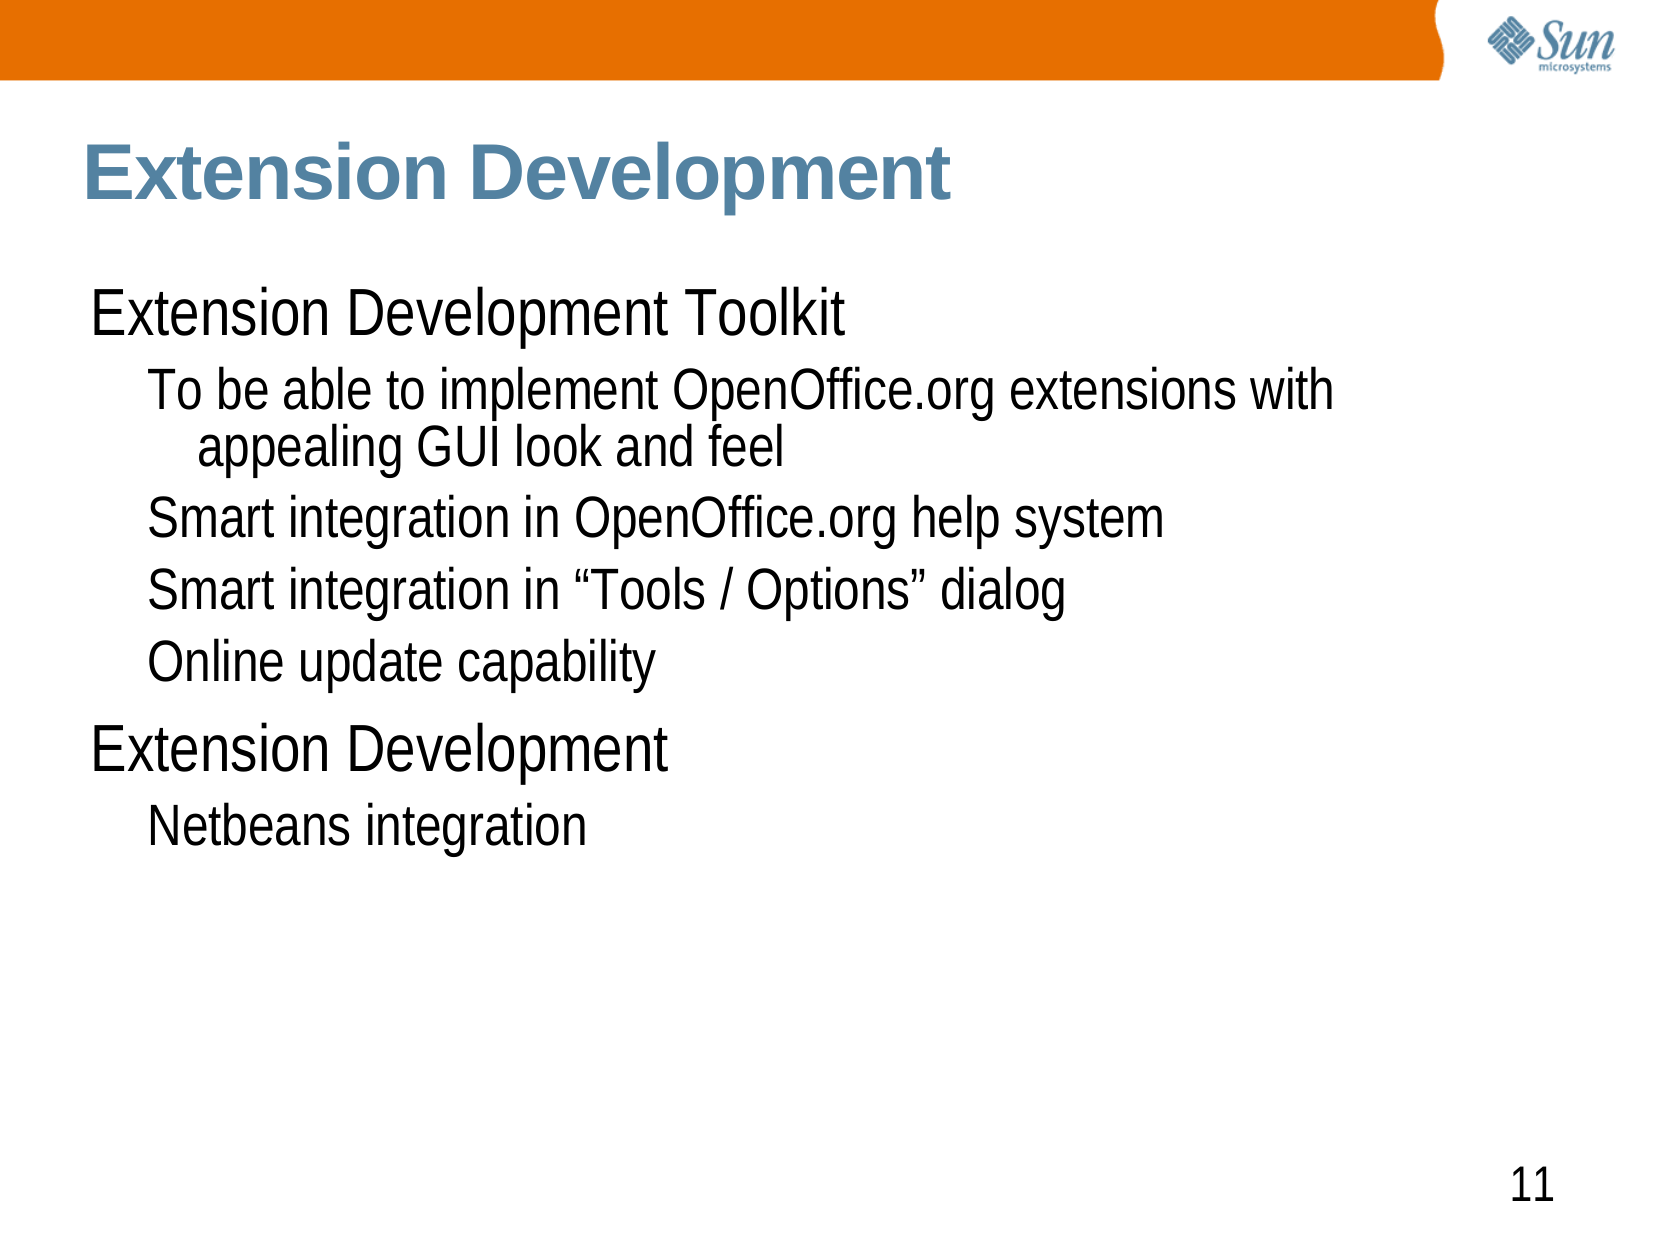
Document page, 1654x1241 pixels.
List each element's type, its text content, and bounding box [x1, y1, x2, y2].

title Extension Development [82, 135, 1585, 251]
picture [0, 0, 1654, 83]
list Extension Development Toolkit To be able to implement OpenOffice.org extensions with appealing GUI look and feel Smart integration in OpenOffice.org help system Smart integration in “Tools / Options” dialog Online update capability Extension Development Netbeans integration [71, 283, 1545, 1121]
